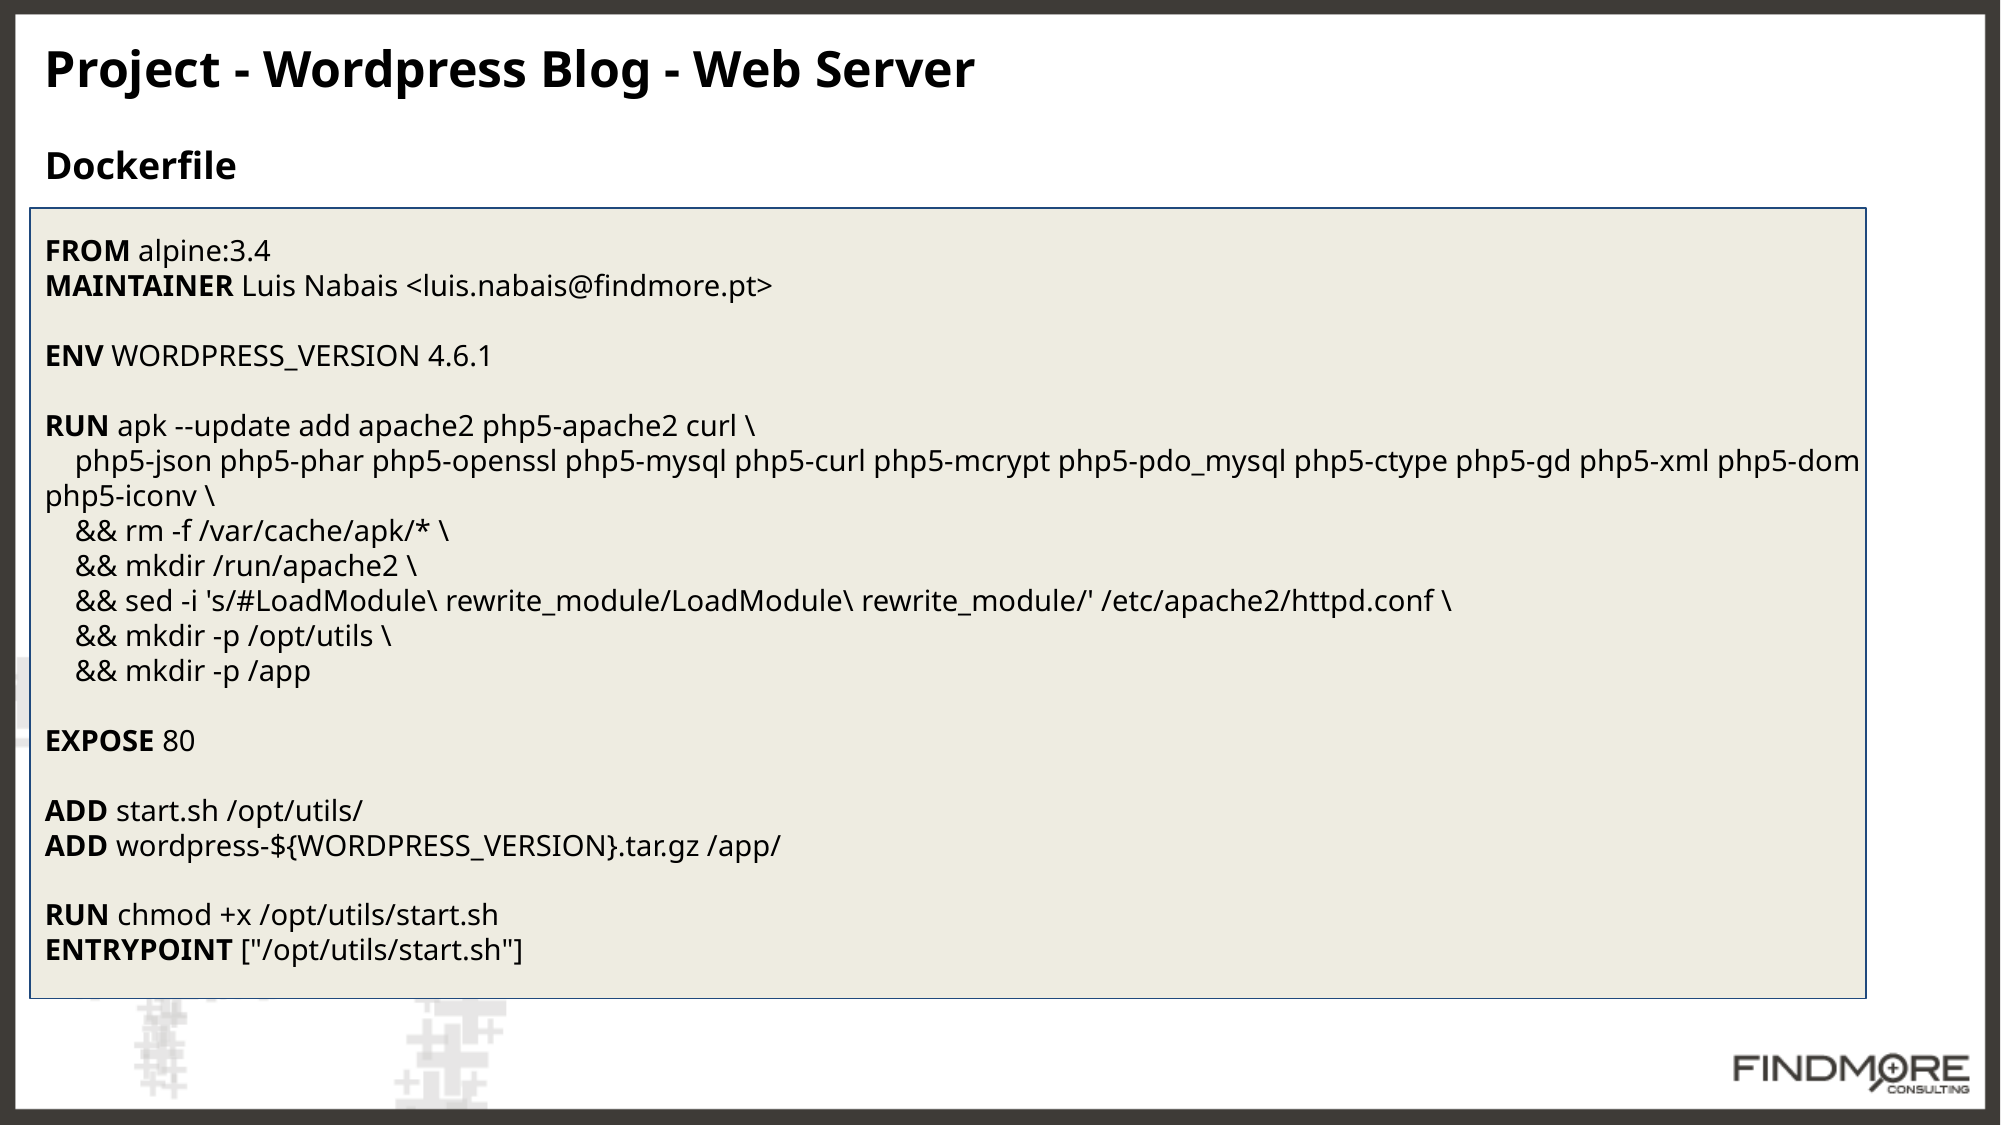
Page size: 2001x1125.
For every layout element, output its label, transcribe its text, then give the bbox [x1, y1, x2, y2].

picture [0, 0, 2001, 1125]
text_box Project - Wordpress Blog - Web Server Dockerfile FROM alpine:3.4 MAINTAINER Luis Nabais <luis.nabais@findmore.pt> ENV WORDPRESS_VERSION 4.6.1 RUN apk --update add apache2 php5-apache2 curl \ php5-json php5-phar php5-openssl php5-mysql php5-curl php5-mcrypt php5-pdo_mysql php5-ctype php5-gd php5-xml php5-dom php5-iconv \ && rm -f /var/cache/apk/* \ && mkdir /run/apache2 \ && sed -i 's/#LoadModule\ rewrite_module/LoadModule\ rewrite_module/' /etc/apache2/httpd.conf \ && mkdir -p /opt/utils \ && mkdir -p /app EXPOSE 80 ADD start.sh /opt/utils/ ADD wordpress-${WORDPRESS_VERSION}.tar.gz /app/ RUN chmod +x /opt/utils/start.sh ENTRYPOINT ["/opt/utils/start.sh"] [29, 30, 1950, 1009]
